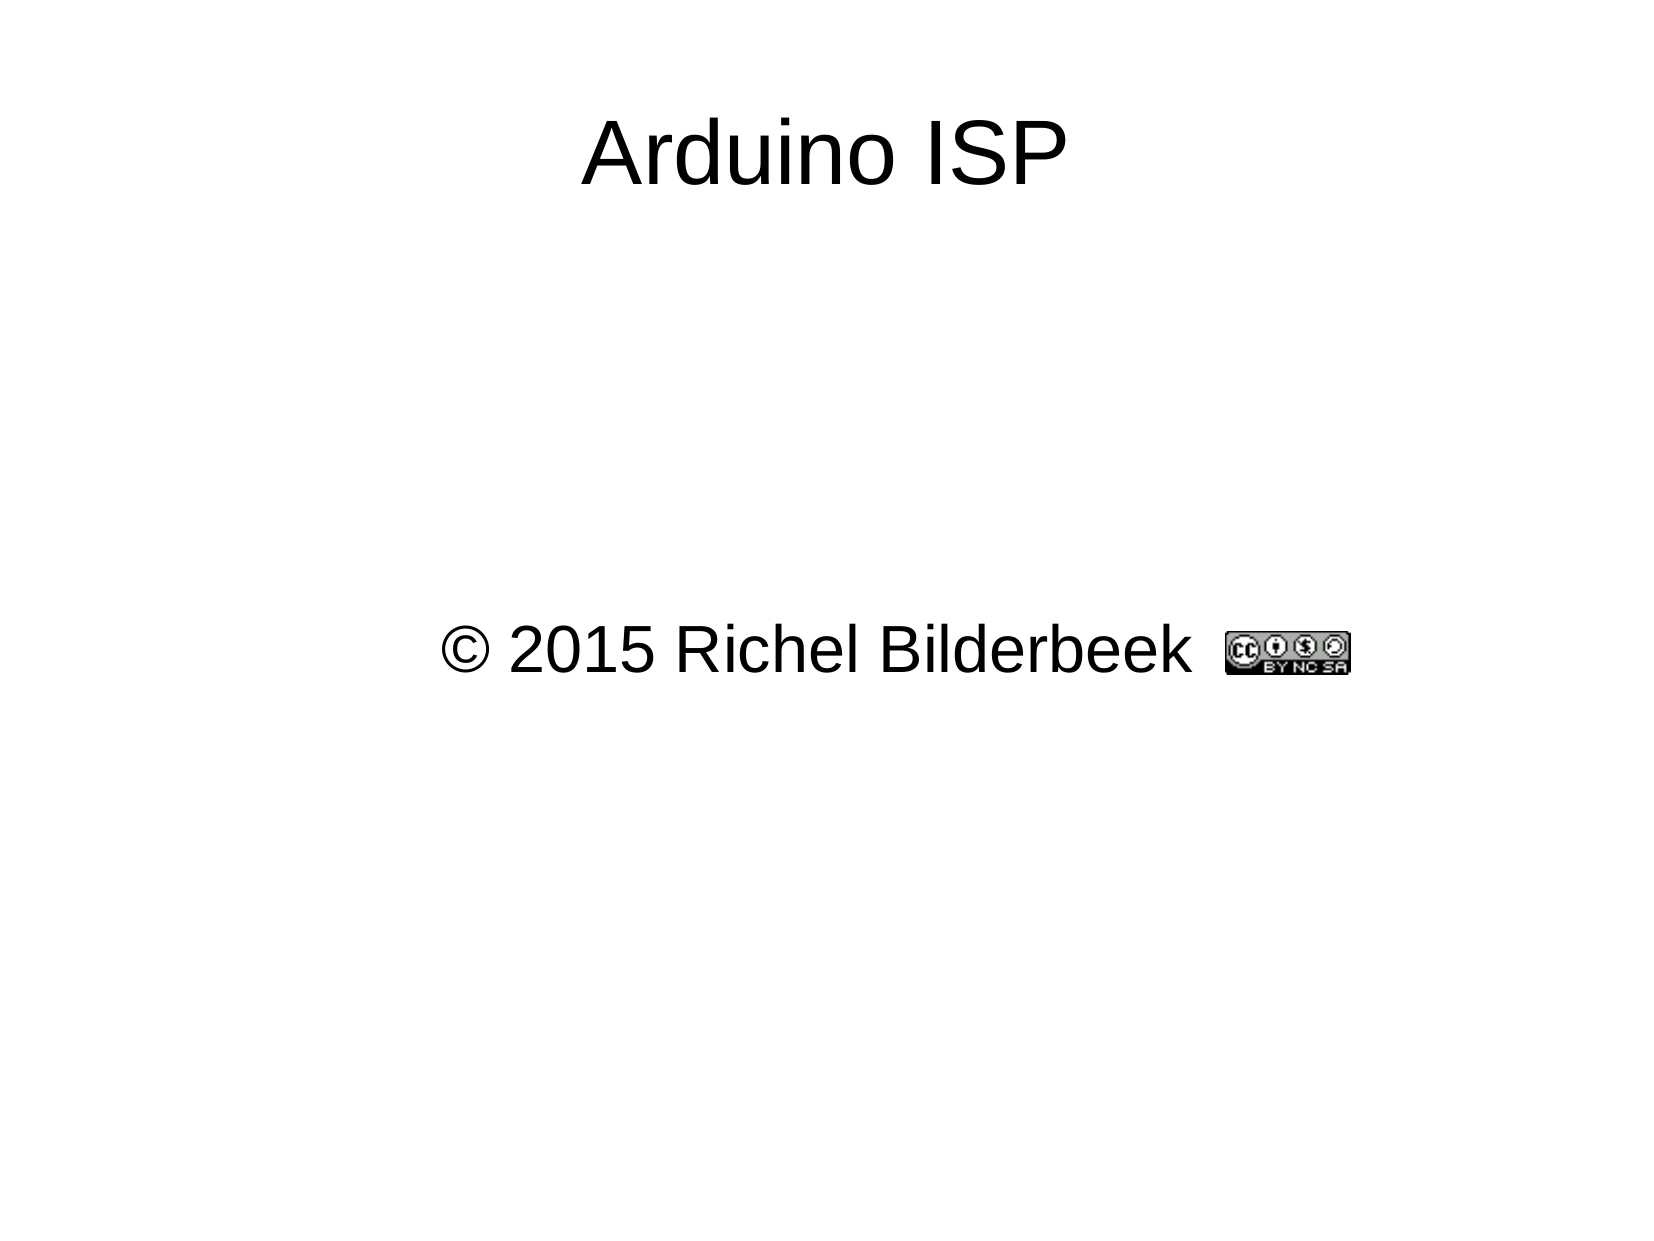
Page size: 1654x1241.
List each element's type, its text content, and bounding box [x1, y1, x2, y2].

picture [1225, 631, 1351, 676]
title Arduino ISP [82, 49, 1571, 257]
subtitle © 2015 Richel Bilderbeek [82, 290, 1571, 1010]
